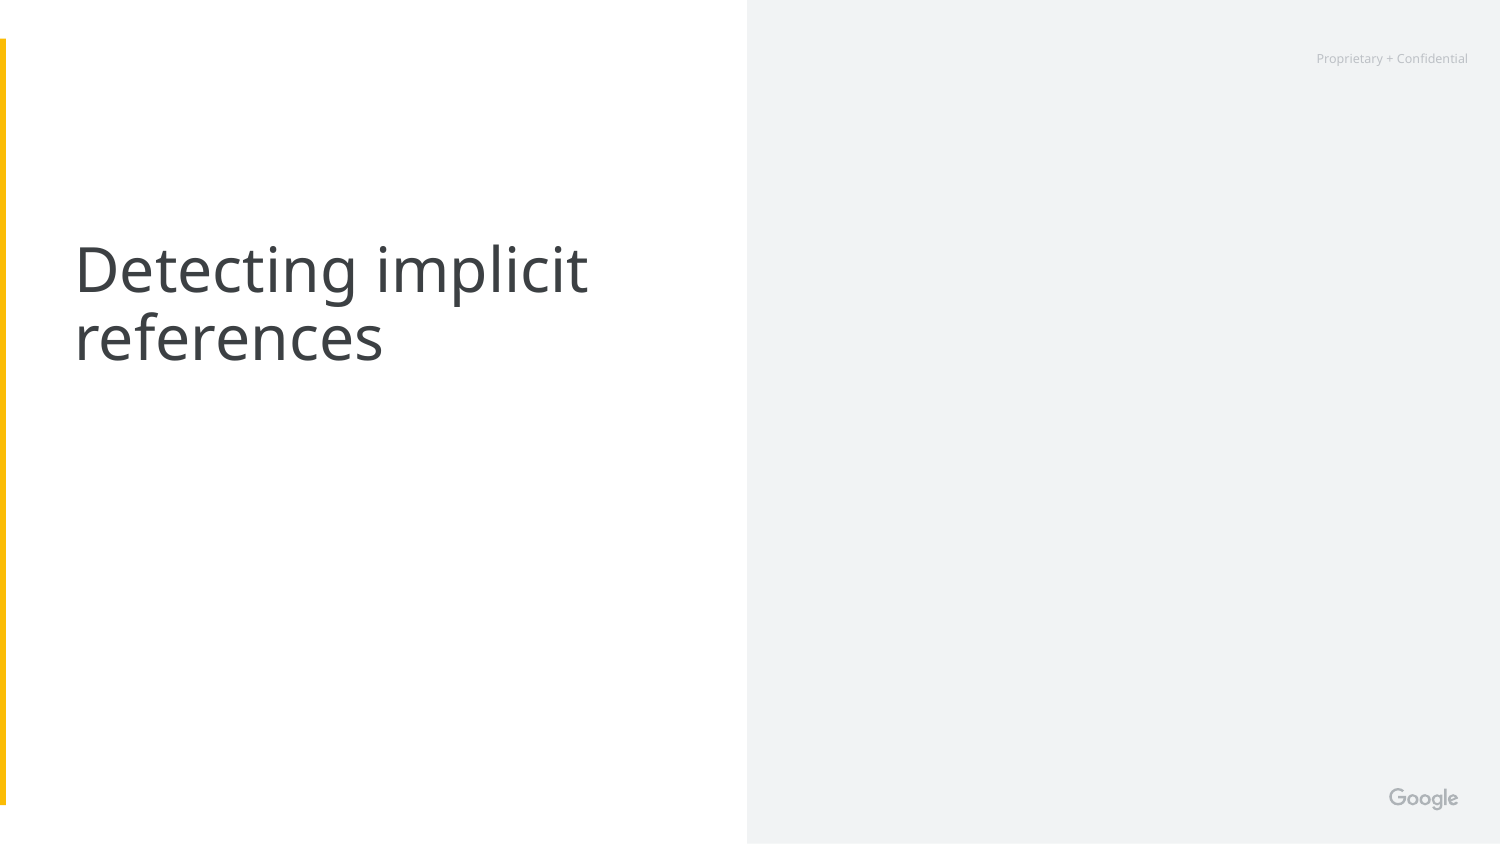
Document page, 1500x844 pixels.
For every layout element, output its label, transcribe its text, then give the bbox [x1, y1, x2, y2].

title Detecting implicit references [59, 224, 694, 292]
